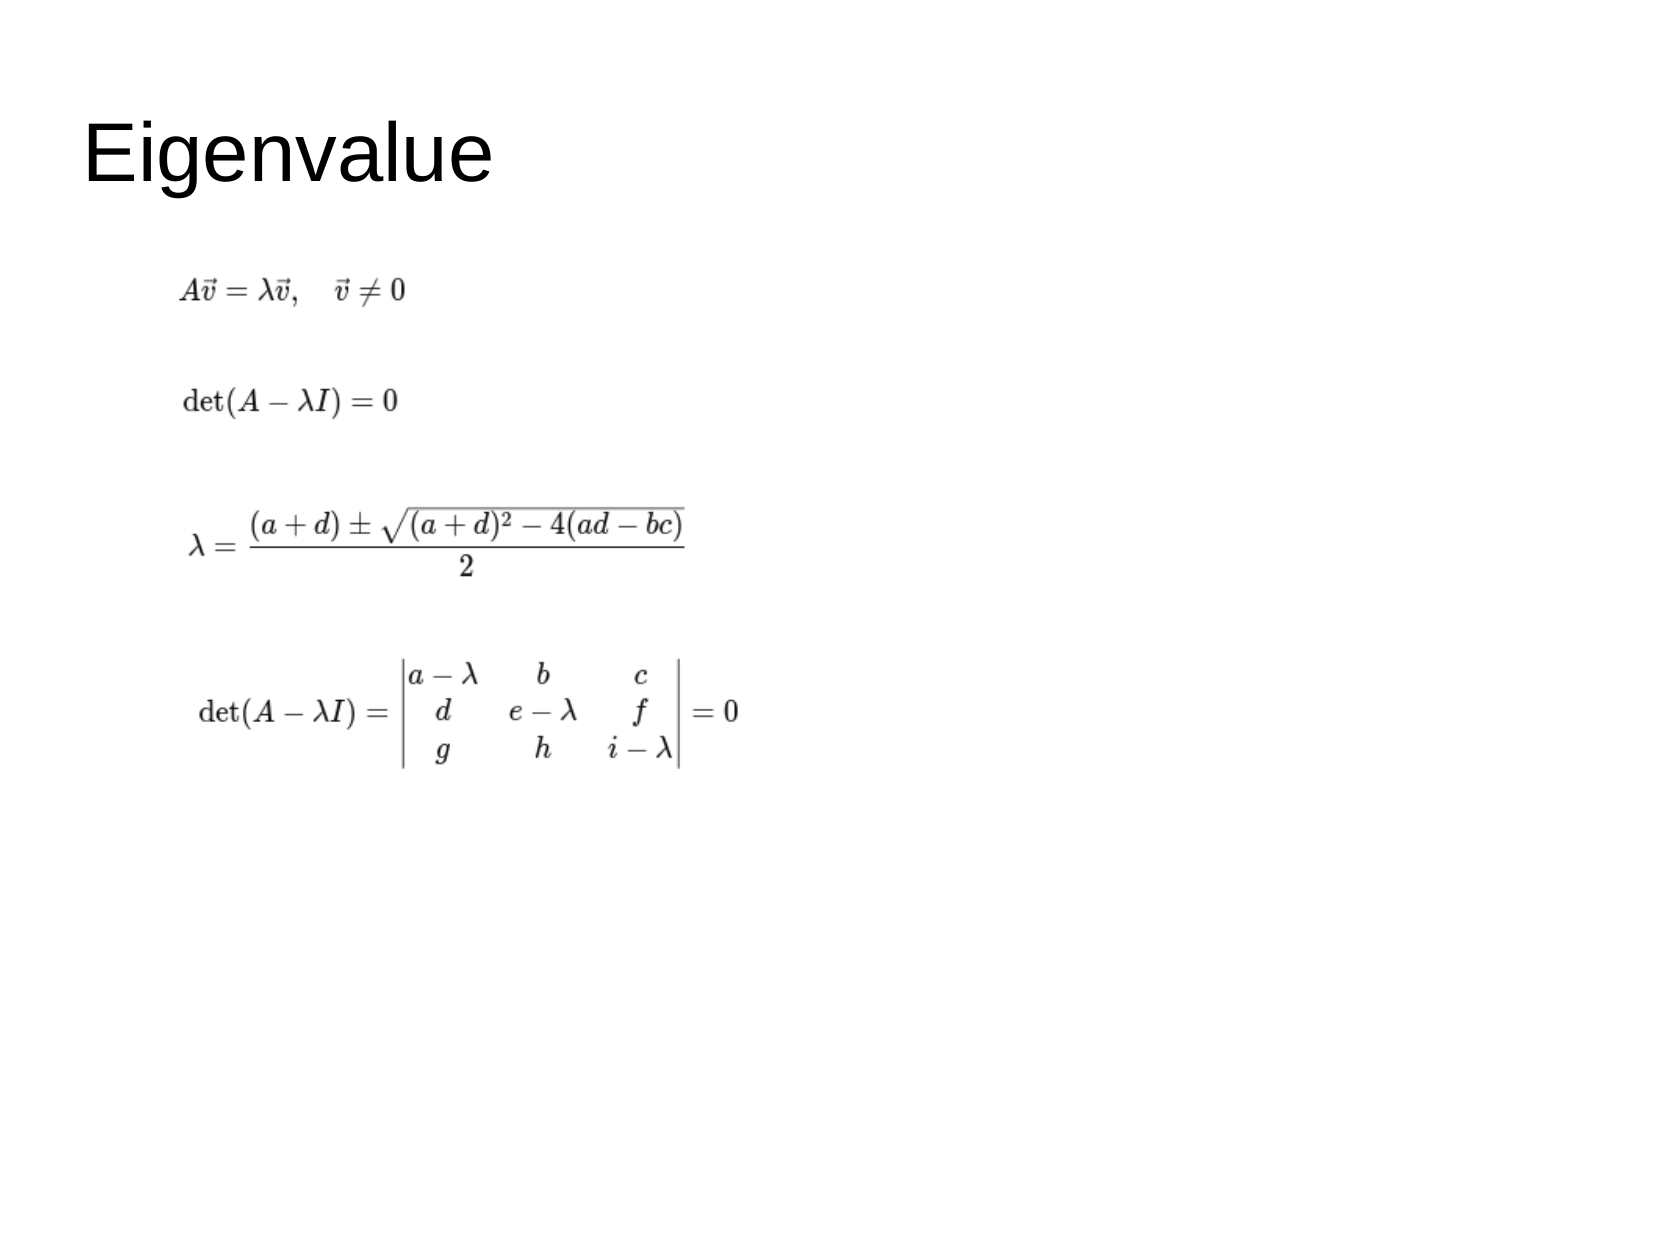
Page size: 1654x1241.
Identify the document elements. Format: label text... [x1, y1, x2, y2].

picture [123, 634, 788, 788]
picture [150, 487, 727, 611]
title Eigenvalue [82, 49, 1571, 257]
picture [121, 337, 451, 435]
picture [150, 256, 447, 315]
